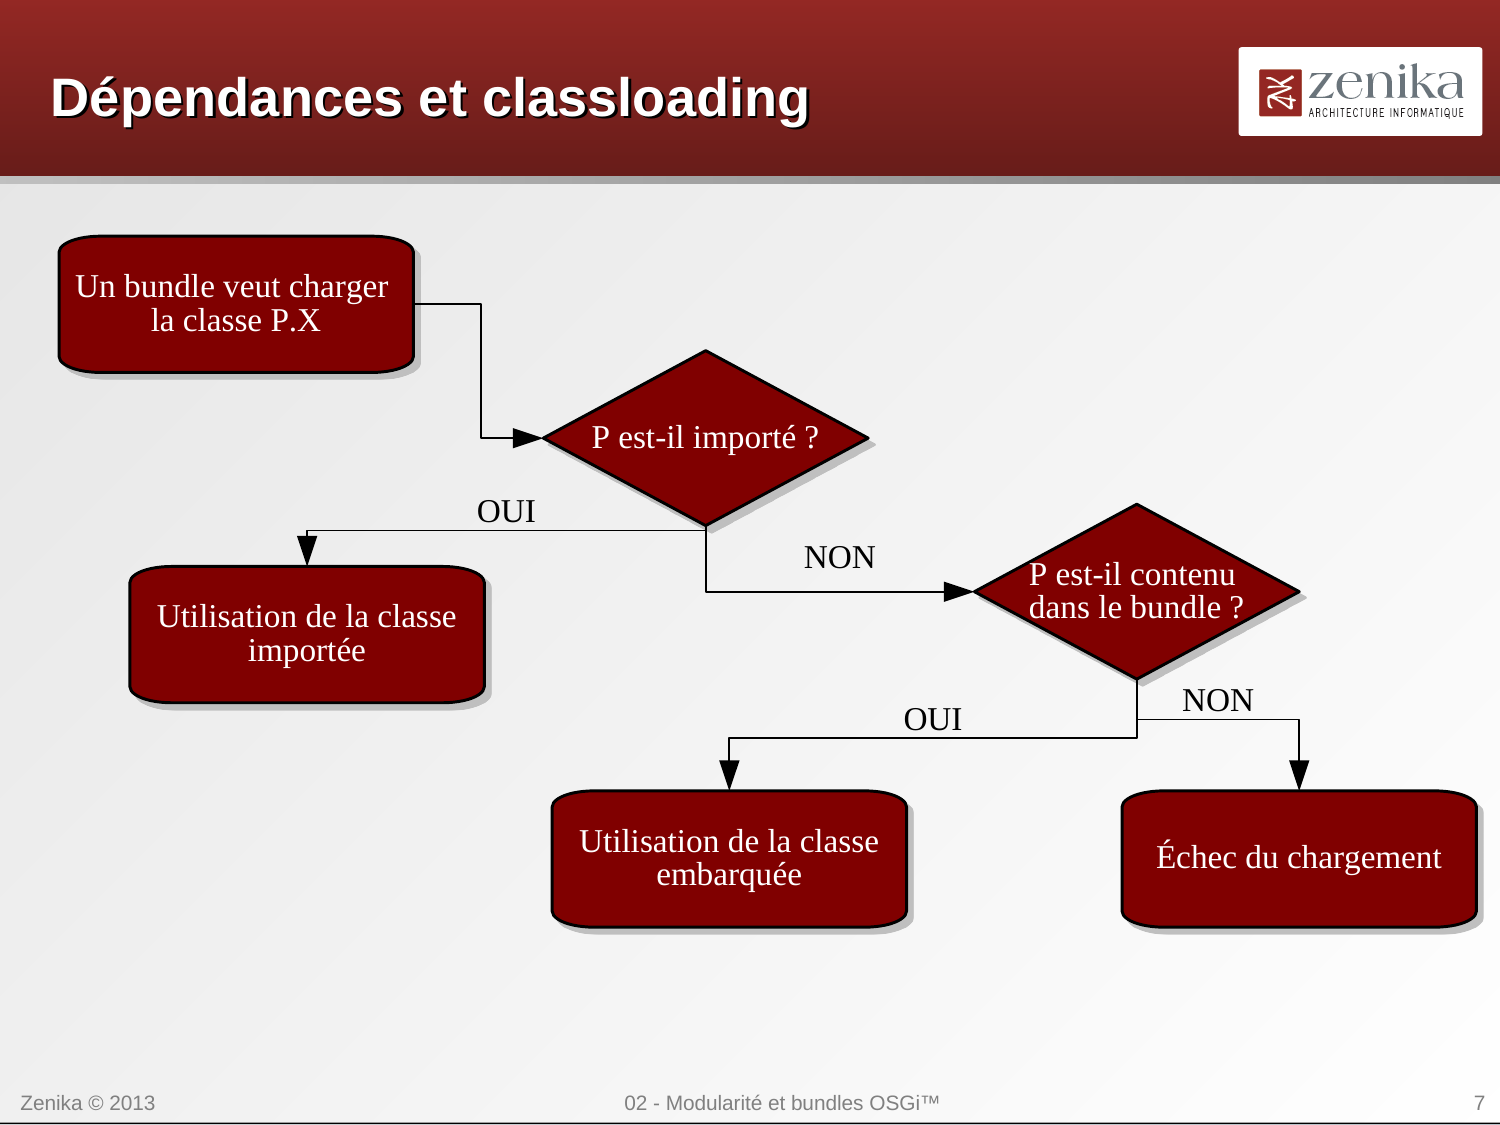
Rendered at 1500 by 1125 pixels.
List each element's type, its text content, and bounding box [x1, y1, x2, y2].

text_box P est-il importé ? [543, 350, 869, 526]
picture [1257, 58, 1464, 125]
text_box Échec du chargement [1122, 790, 1477, 928]
text_box Utilisation de la classe importée [129, 566, 485, 703]
text_box P est-il contenu dans le bundle ? [975, 504, 1300, 679]
text_box Un bundle veut charger la classe P.X [59, 236, 414, 373]
title Dépendances et classloading [50, 15, 1206, 180]
text_box Utilisation de la classe embarquée [552, 790, 907, 928]
